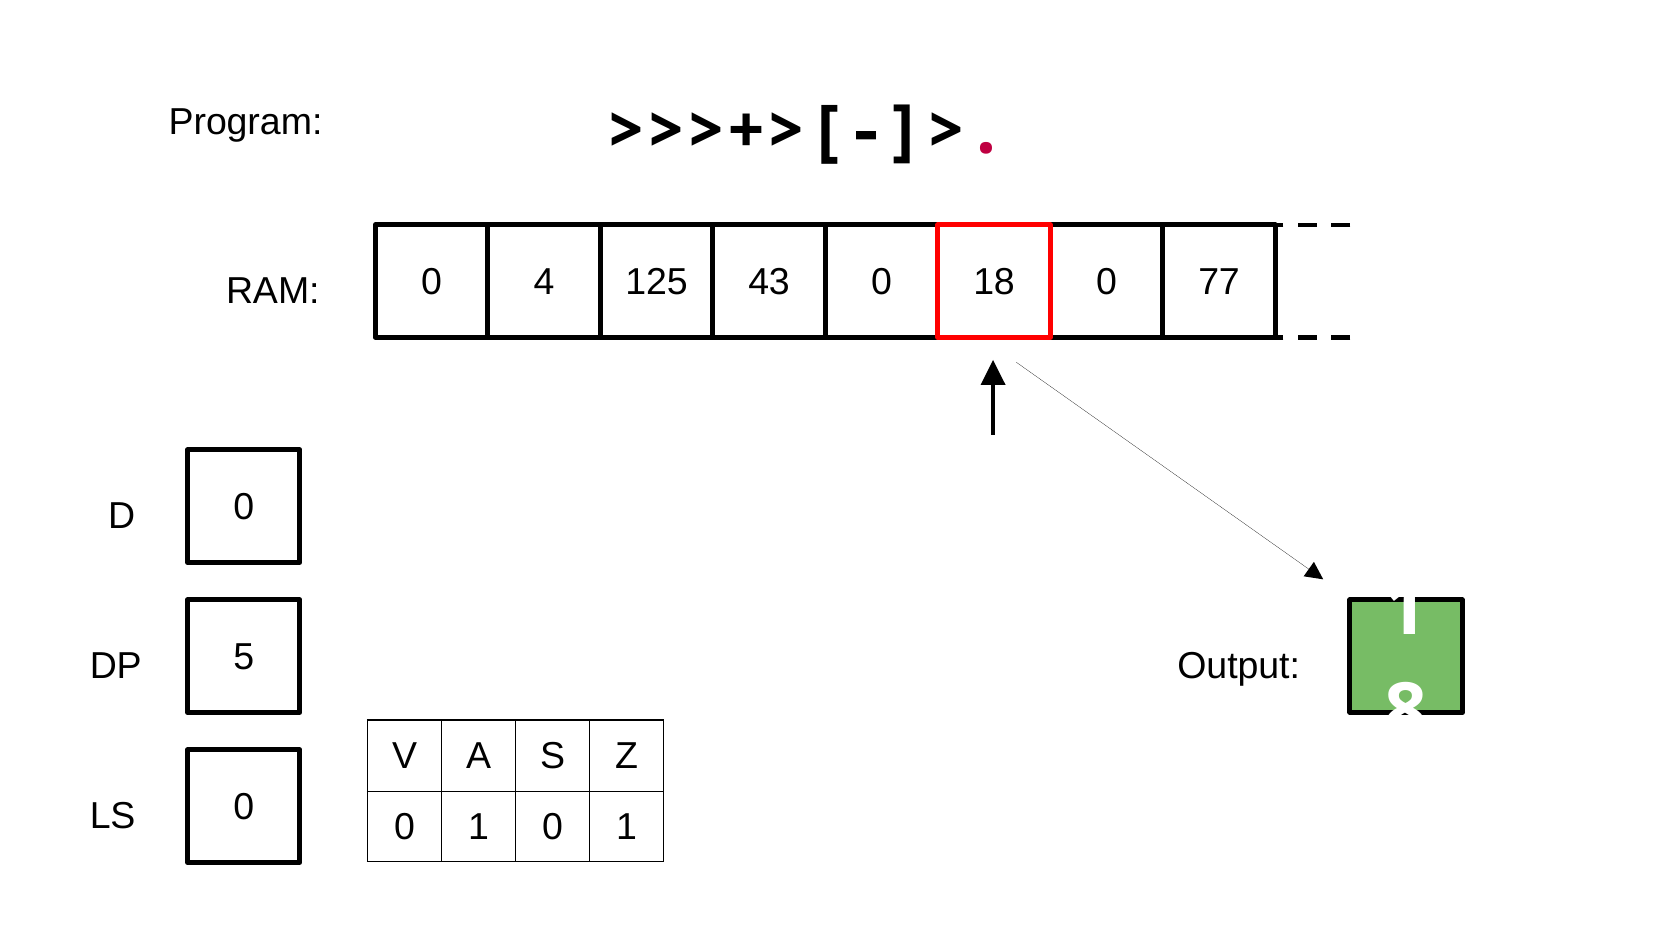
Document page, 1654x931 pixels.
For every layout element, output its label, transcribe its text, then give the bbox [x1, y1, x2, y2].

text_box 0 [187, 749, 300, 863]
text_box LS [74, 787, 151, 845]
text_box 0 [375, 224, 487, 338]
text_box 4 [487, 224, 600, 338]
text_box 18 [937, 224, 1051, 338]
text_box 77 [1162, 224, 1276, 338]
table_header V [368, 721, 441, 791]
table_cell 0 [368, 792, 441, 861]
table_header A [442, 721, 515, 791]
text_box RAM: [211, 262, 362, 362]
text_box 43 [712, 224, 825, 338]
table_cell 1 [590, 792, 663, 861]
text_box DP [74, 637, 157, 695]
text_box 5 [187, 599, 300, 713]
table_header Z [590, 721, 663, 791]
text_box D [93, 487, 150, 545]
table_cell 1 [442, 792, 515, 861]
text_box Output: [1162, 637, 1336, 737]
text_box 125 [600, 224, 712, 338]
text_box 0 [825, 224, 937, 338]
text_box 18 [1349, 599, 1463, 713]
text_box 0 [187, 449, 300, 563]
text_box 0 [1051, 224, 1162, 338]
text_box Program: [153, 93, 337, 150]
text_box >>>+>[-]>. [337, 74, 1275, 168]
table_cell 0 [516, 792, 589, 861]
text_box 18 [1399, 690, 1412, 703]
table_header S [516, 721, 589, 791]
